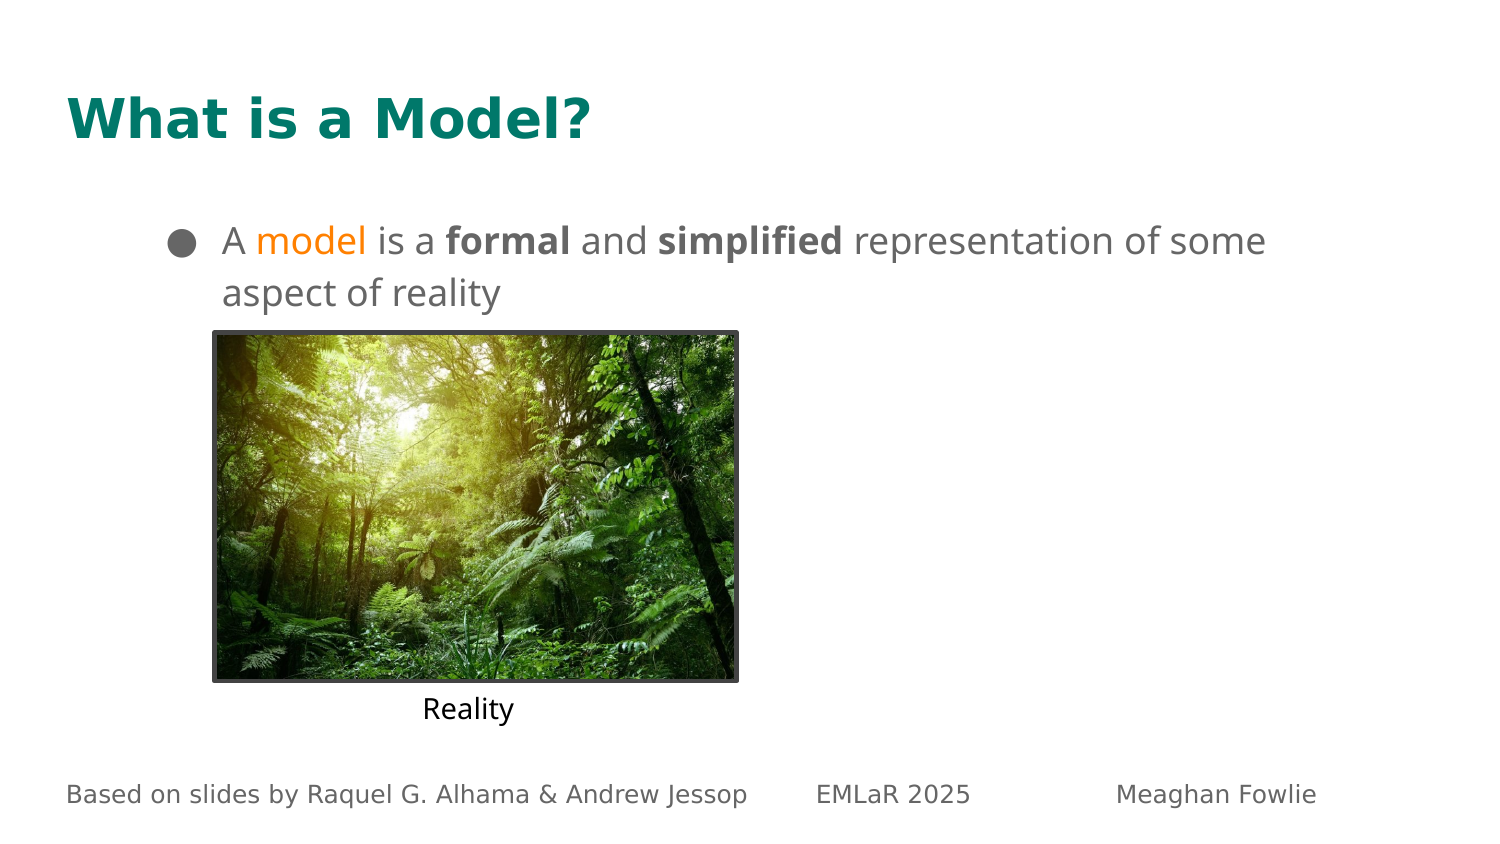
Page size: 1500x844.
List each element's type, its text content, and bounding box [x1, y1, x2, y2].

list A model is a formal and simplified representation of some aspect of reality [131, 195, 1348, 336]
title What is a Model? [51, 72, 1449, 167]
text_box Reality [407, 683, 544, 706]
picture [216, 336, 735, 679]
